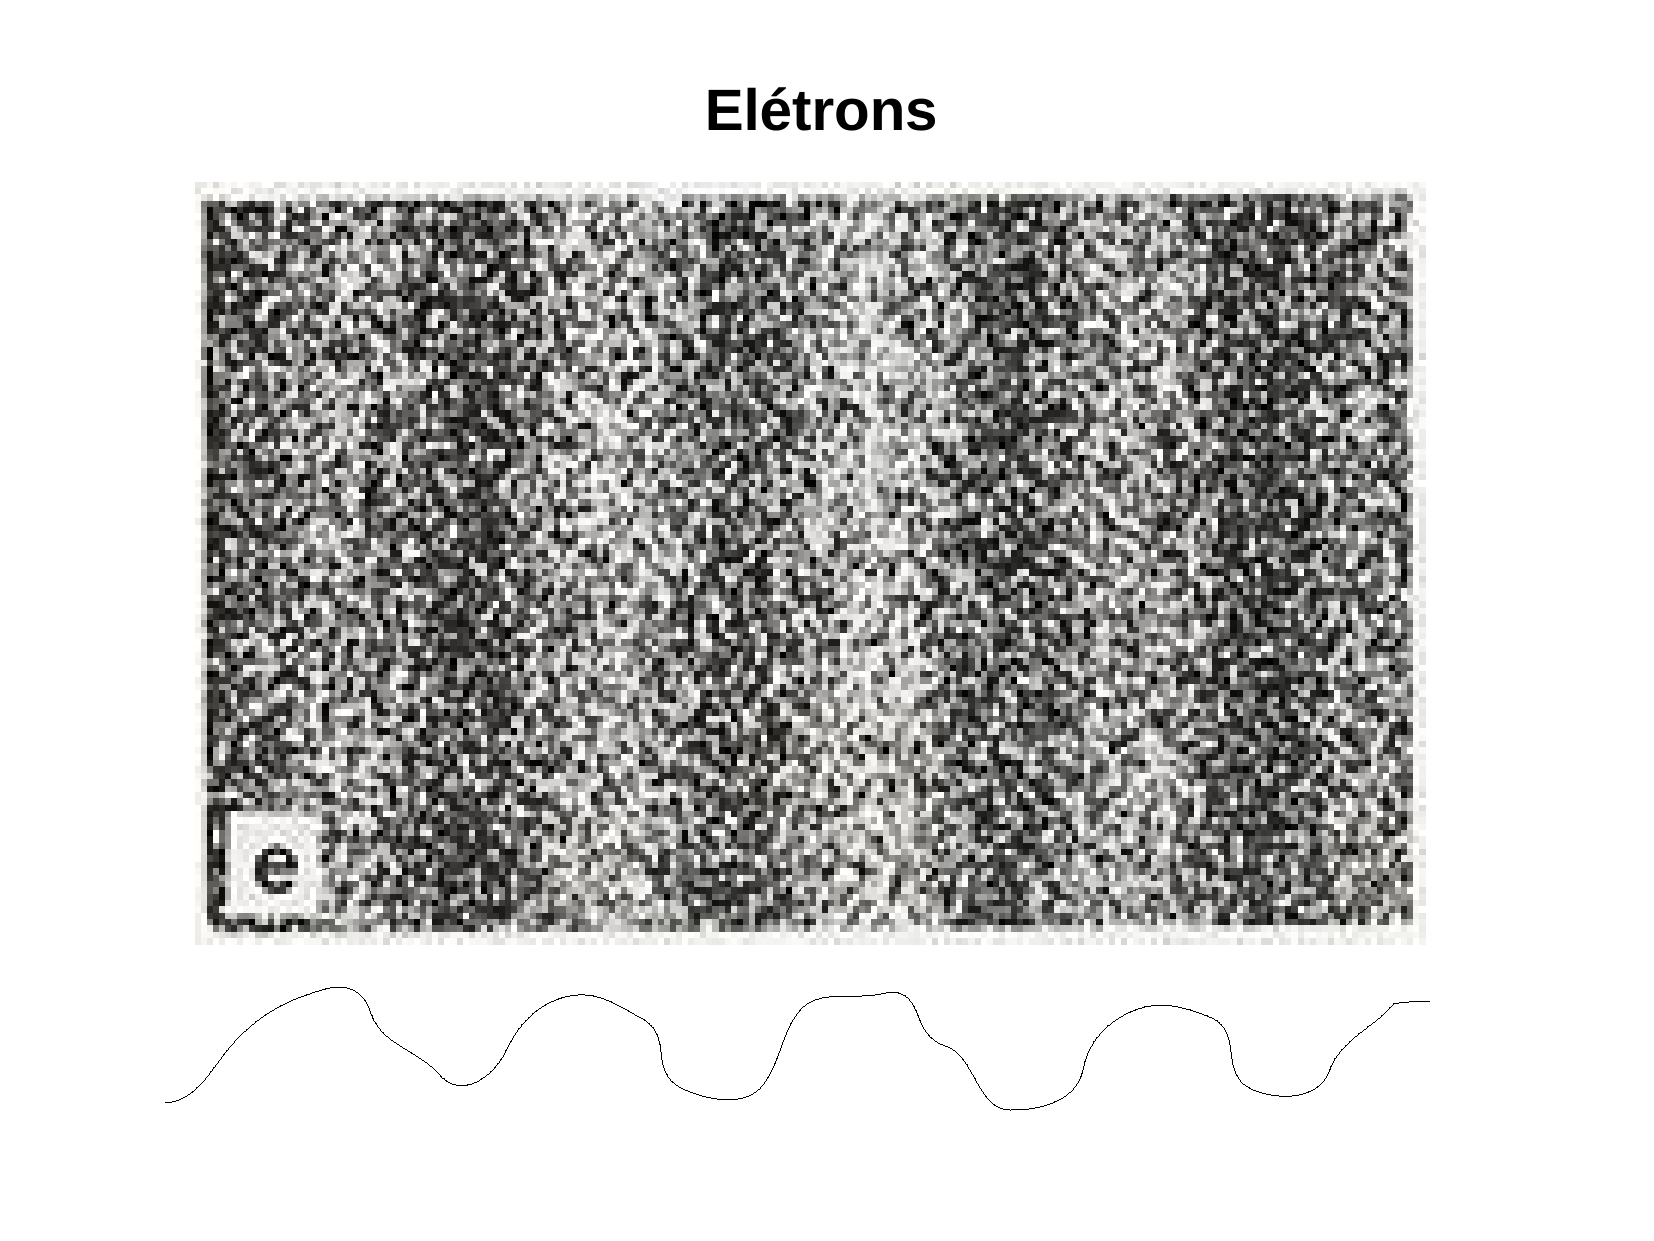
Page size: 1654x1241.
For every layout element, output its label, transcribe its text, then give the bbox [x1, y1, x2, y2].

picture [195, 182, 1426, 946]
text_box Elétrons [690, 70, 953, 151]
